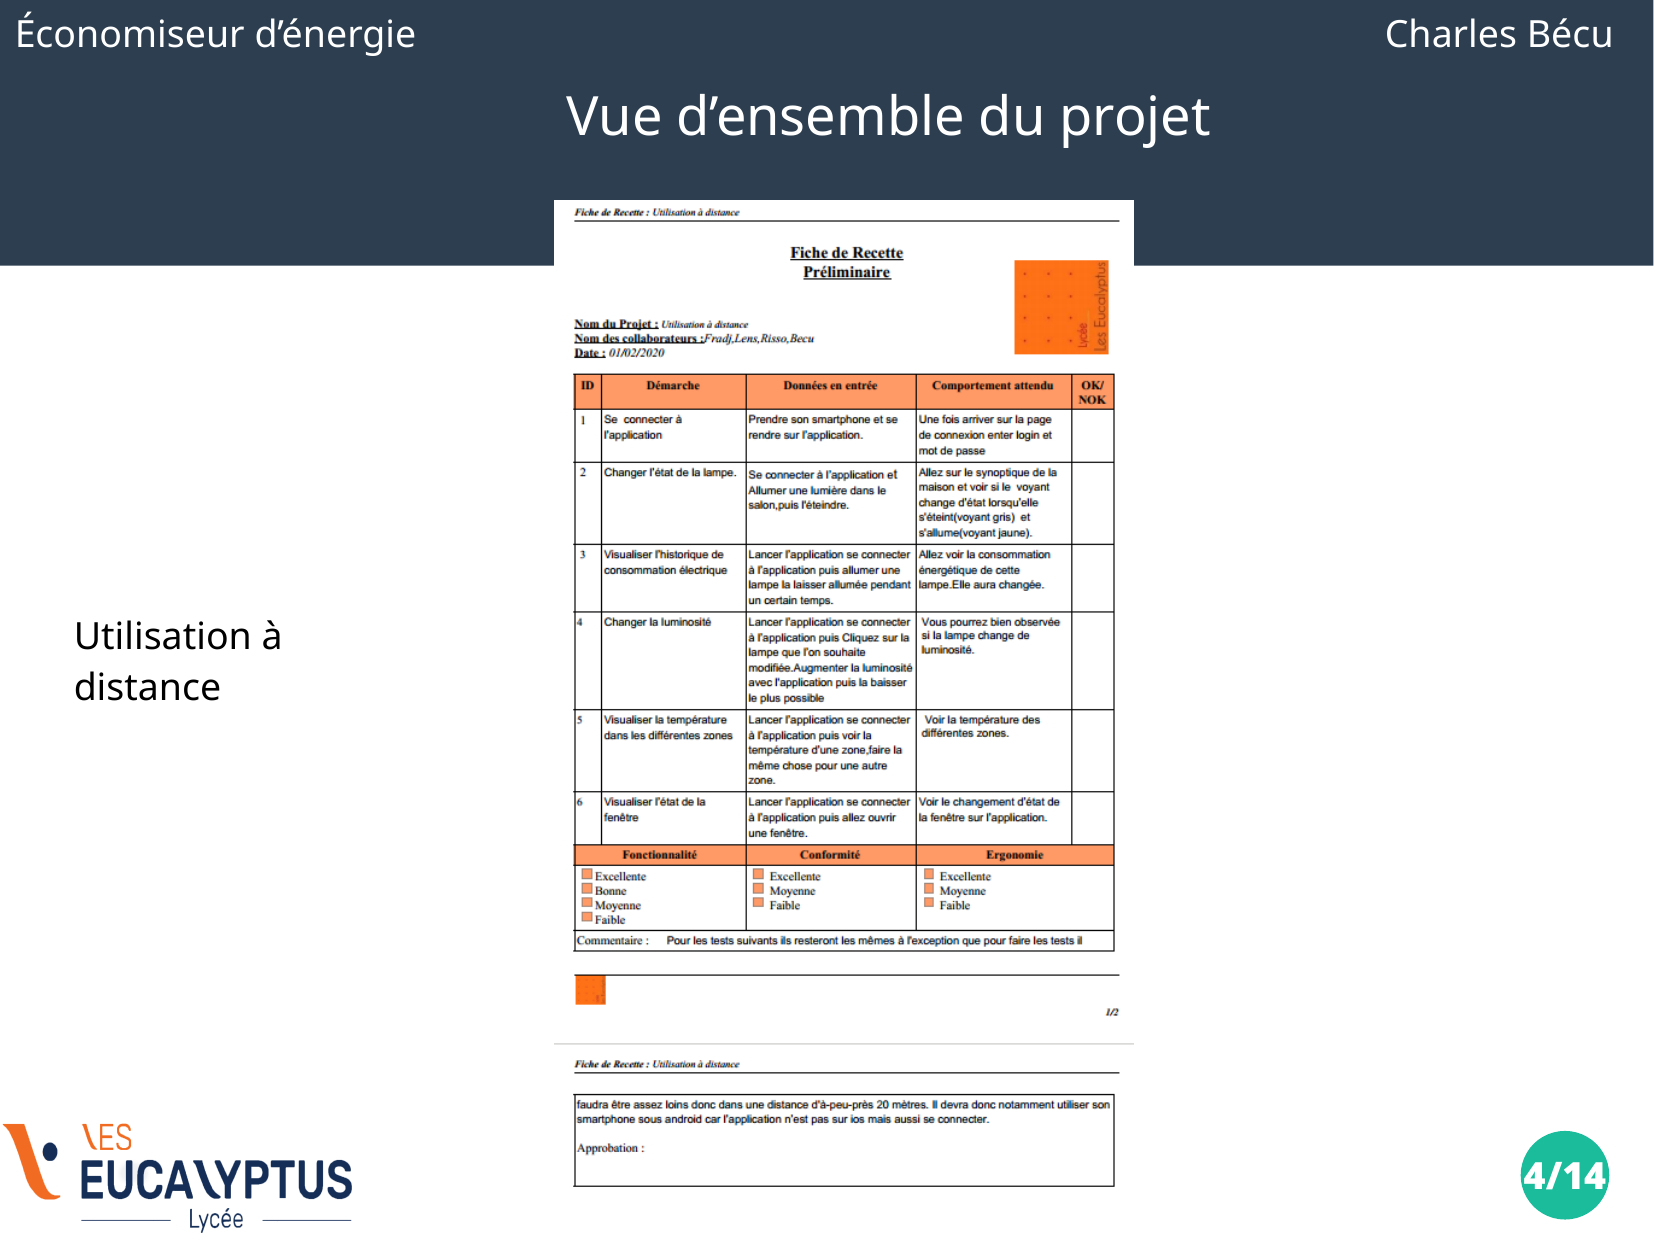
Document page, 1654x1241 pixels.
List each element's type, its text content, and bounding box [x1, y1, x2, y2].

text_box Utilisation à distance [59, 602, 426, 712]
title Vue d’ensemble du projet [566, 35, 1217, 193]
text_box Charles Bécu [1370, 0, 1654, 110]
text_box Économiseur d’énergie [0, 0, 438, 110]
picture [0, 1121, 355, 1236]
picture [554, 200, 1134, 1193]
